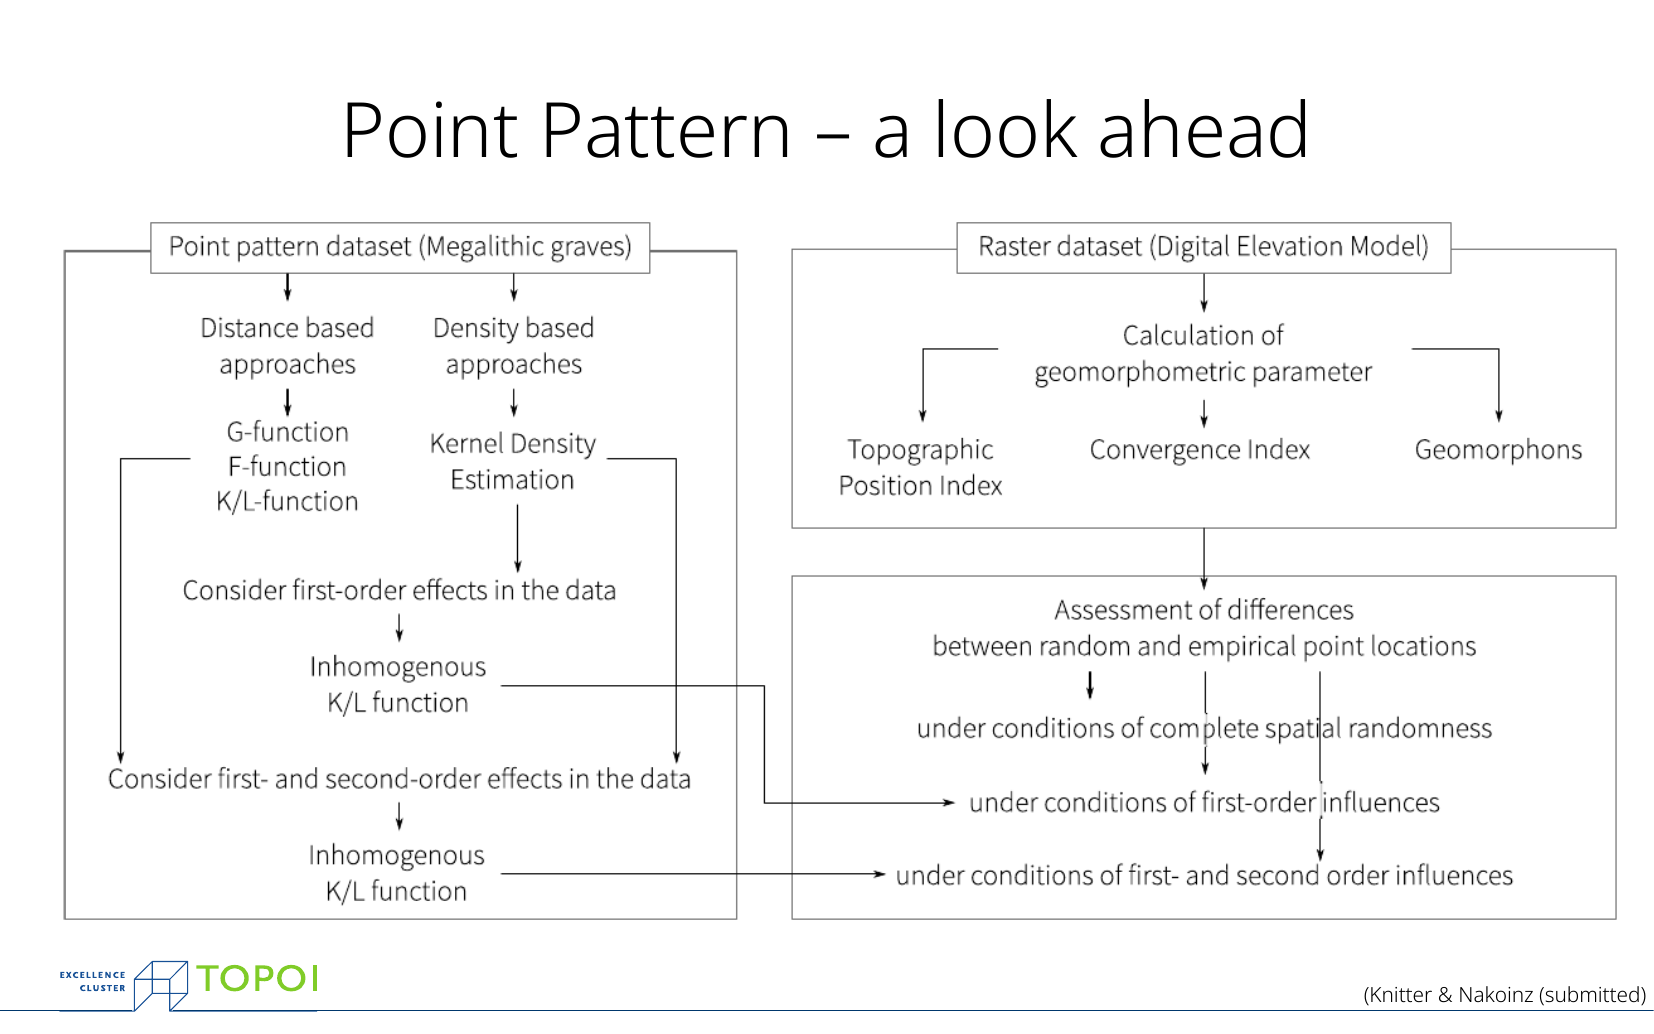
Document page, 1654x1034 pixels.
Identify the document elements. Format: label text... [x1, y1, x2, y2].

picture [37, 192, 1642, 954]
text_box (Knitter & Nakoinz (submitted) [1090, 972, 1654, 1016]
title Point Pattern – a look ahead [82, 41, 1571, 192]
